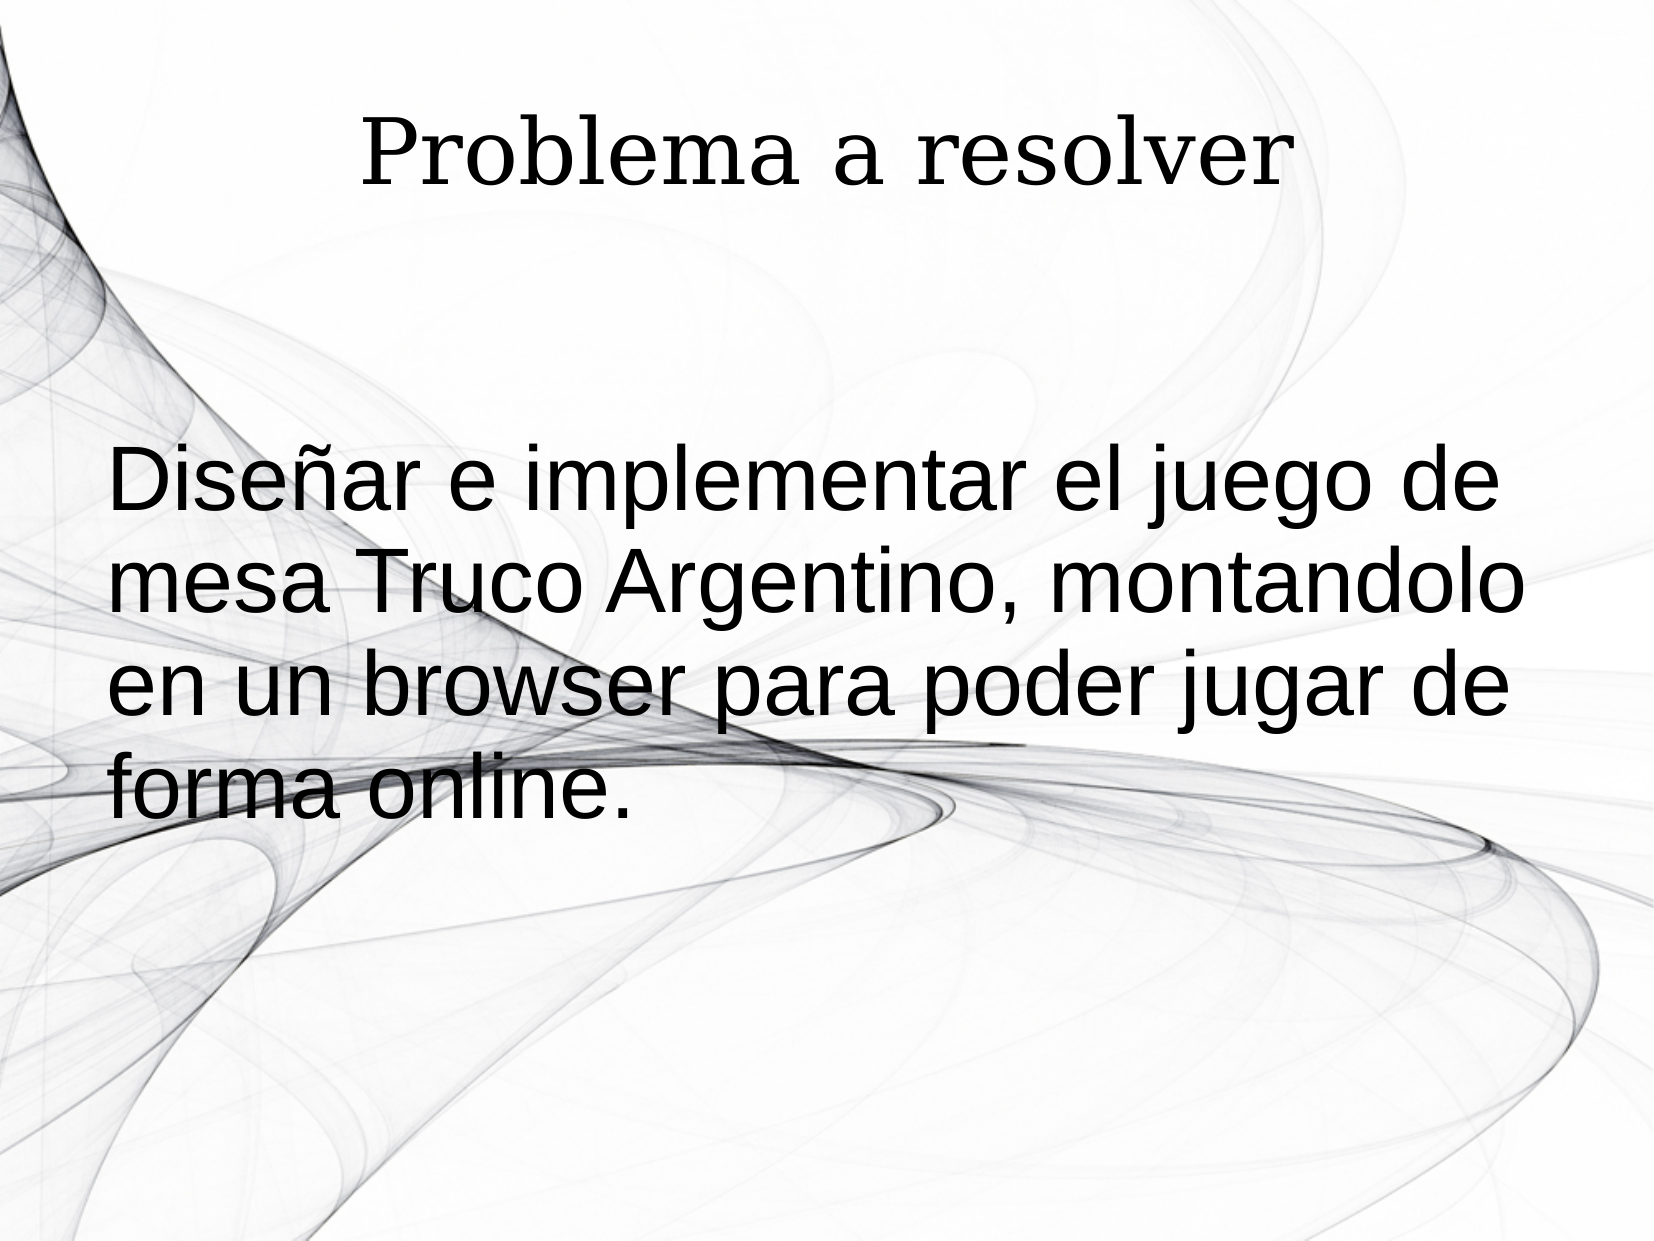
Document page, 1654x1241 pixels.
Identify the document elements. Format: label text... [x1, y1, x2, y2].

picture [0, 0, 1654, 1241]
title Problema a resolver [82, 49, 1571, 257]
subtitle Diseñar e implementar el juego de mesa Truco Argentino, montandolo en un browser para poder jugar de forma online. [106, 272, 1595, 993]
